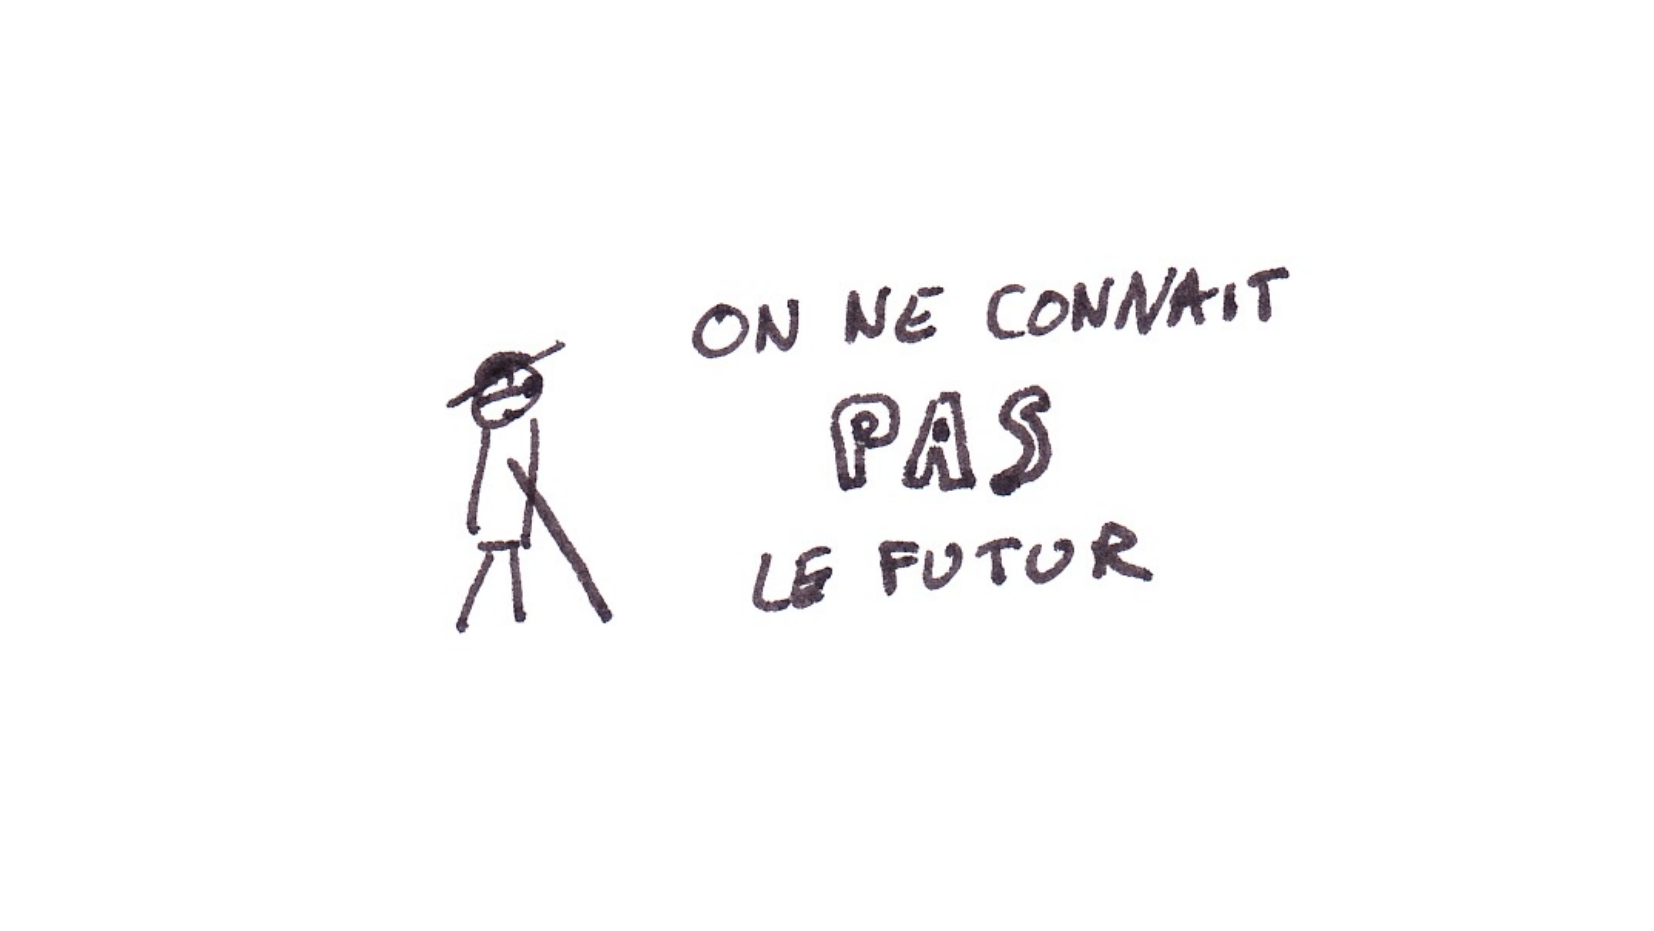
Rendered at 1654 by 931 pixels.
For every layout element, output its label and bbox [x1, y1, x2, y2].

picture [247, 120, 1426, 818]
